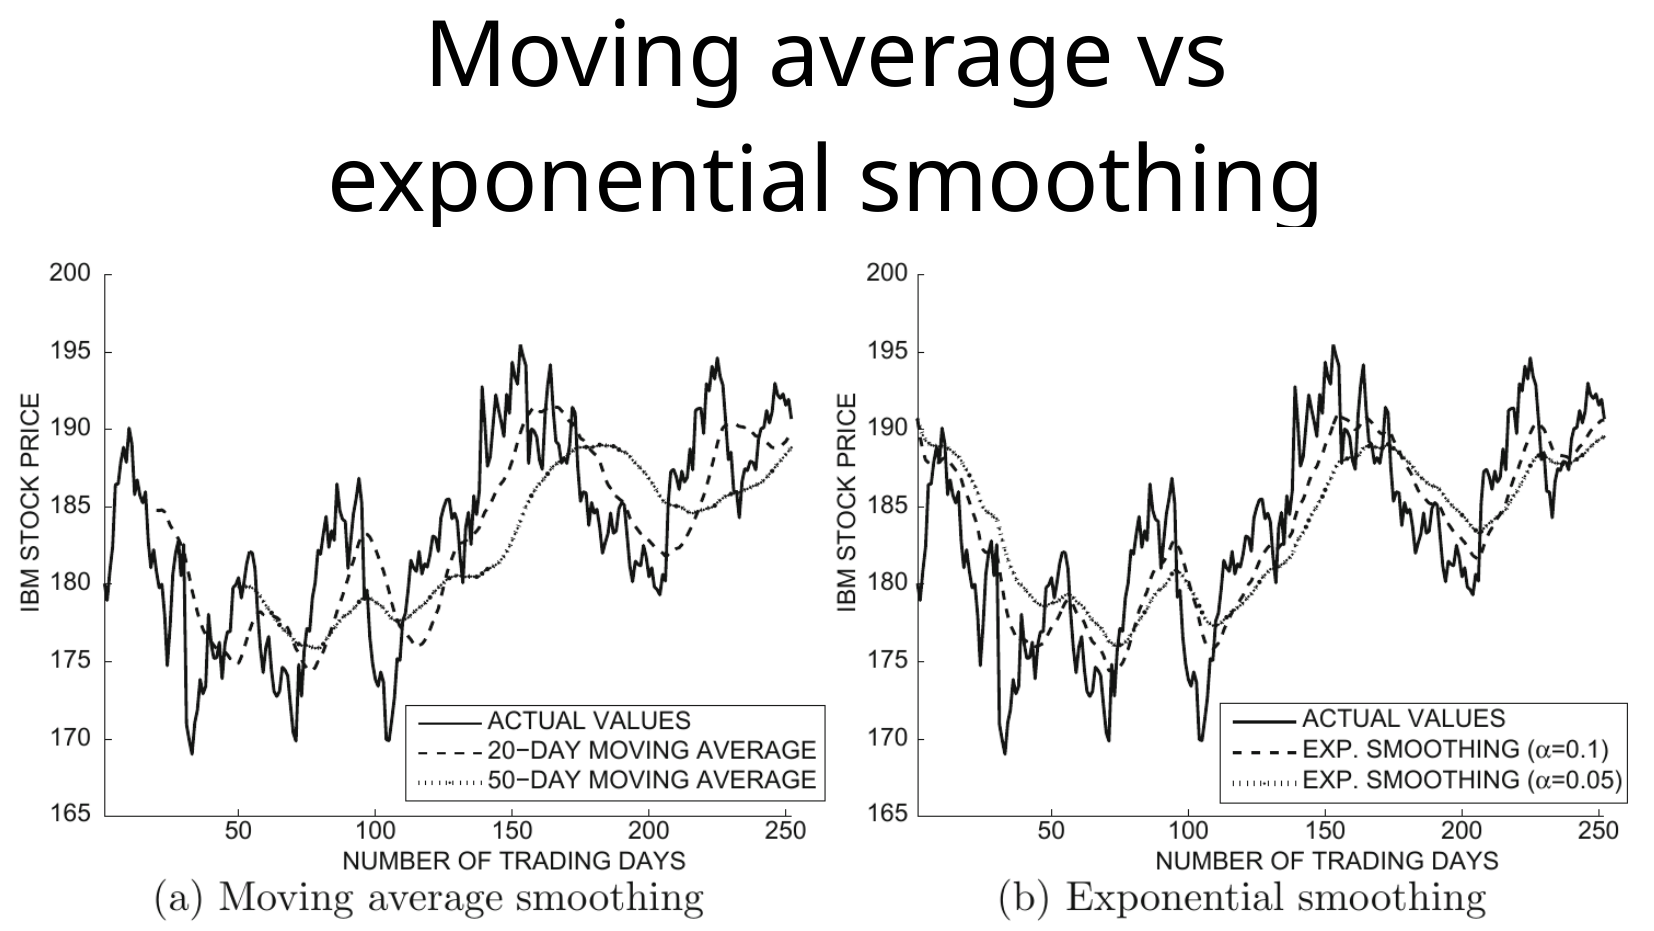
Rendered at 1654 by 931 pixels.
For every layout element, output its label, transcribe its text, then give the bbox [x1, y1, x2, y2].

title Moving average vs exponential smoothing [82, 1, 1571, 226]
picture [0, 227, 1651, 931]
